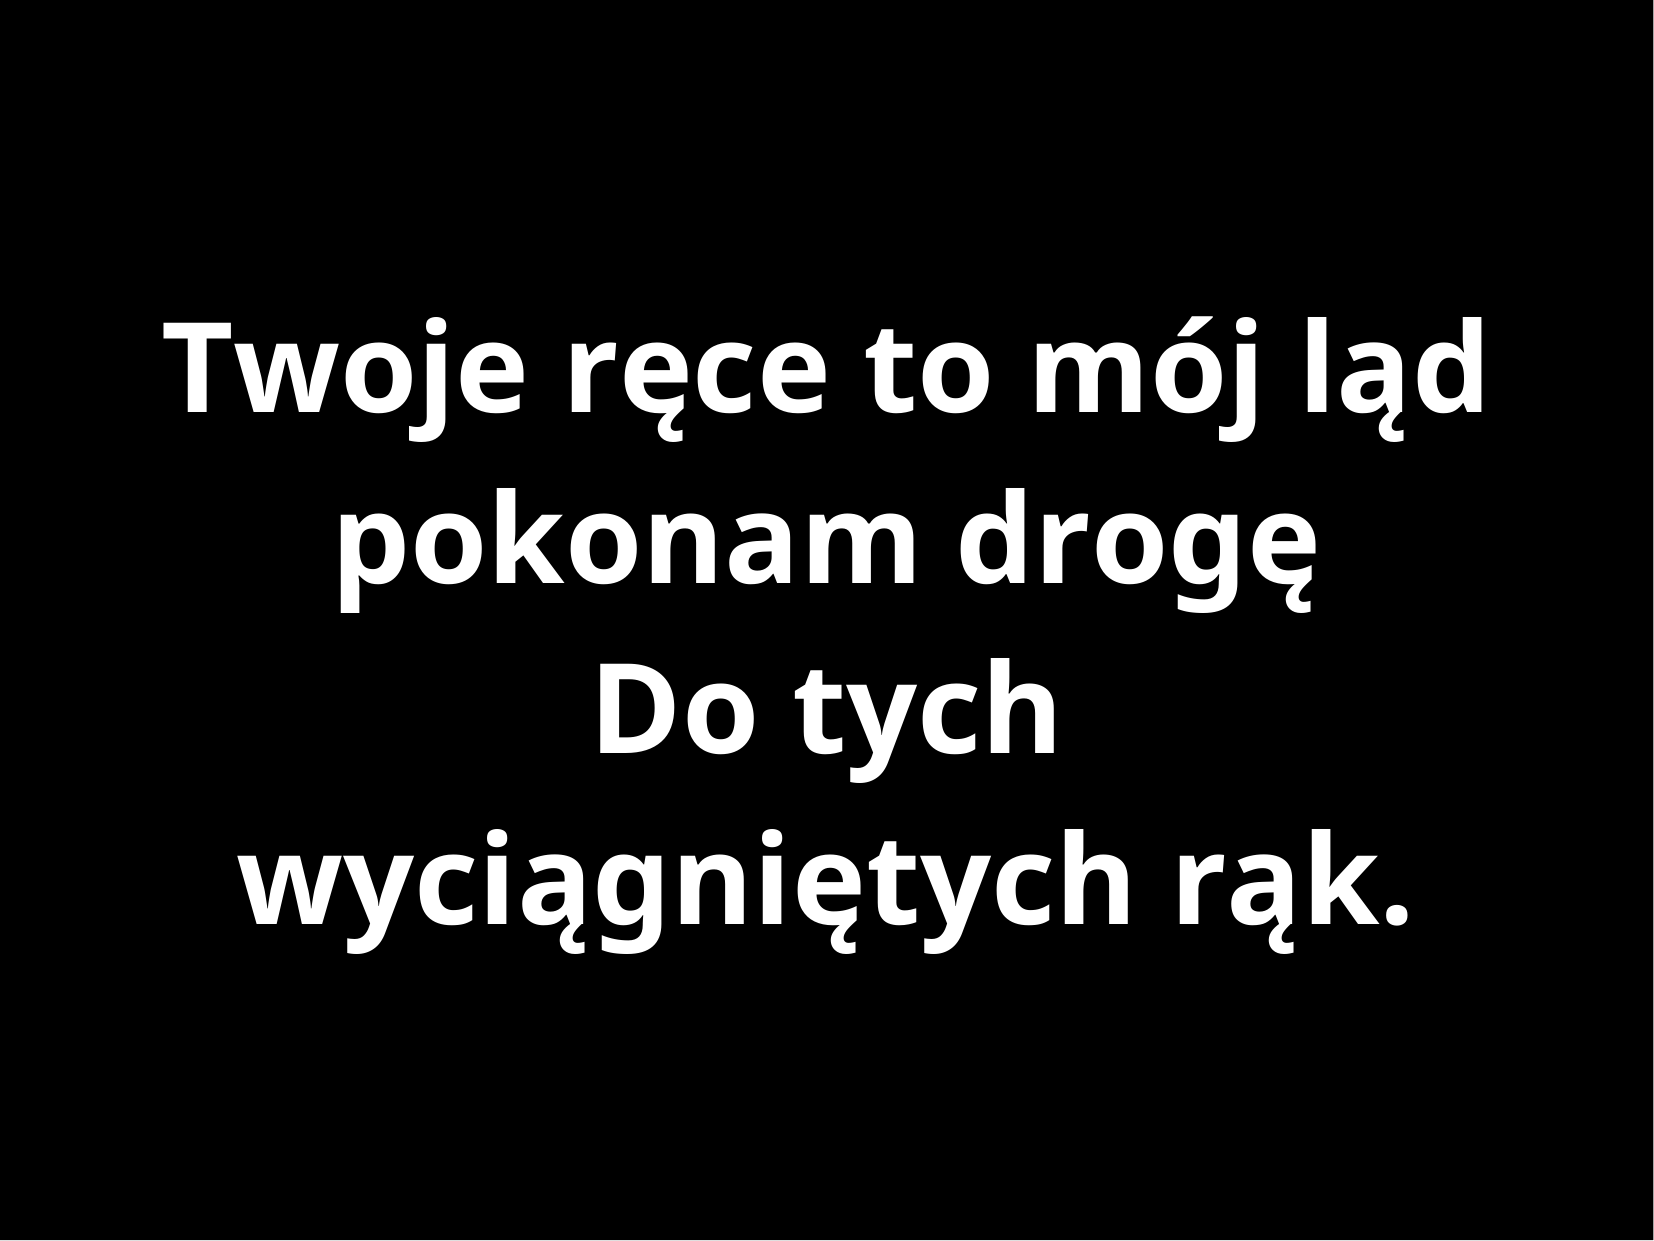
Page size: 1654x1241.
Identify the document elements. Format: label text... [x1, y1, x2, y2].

title Twoje ręce to mój ląd pokonam drogę Do tych wyciągniętych rąk. [0, 0, 1654, 1241]
